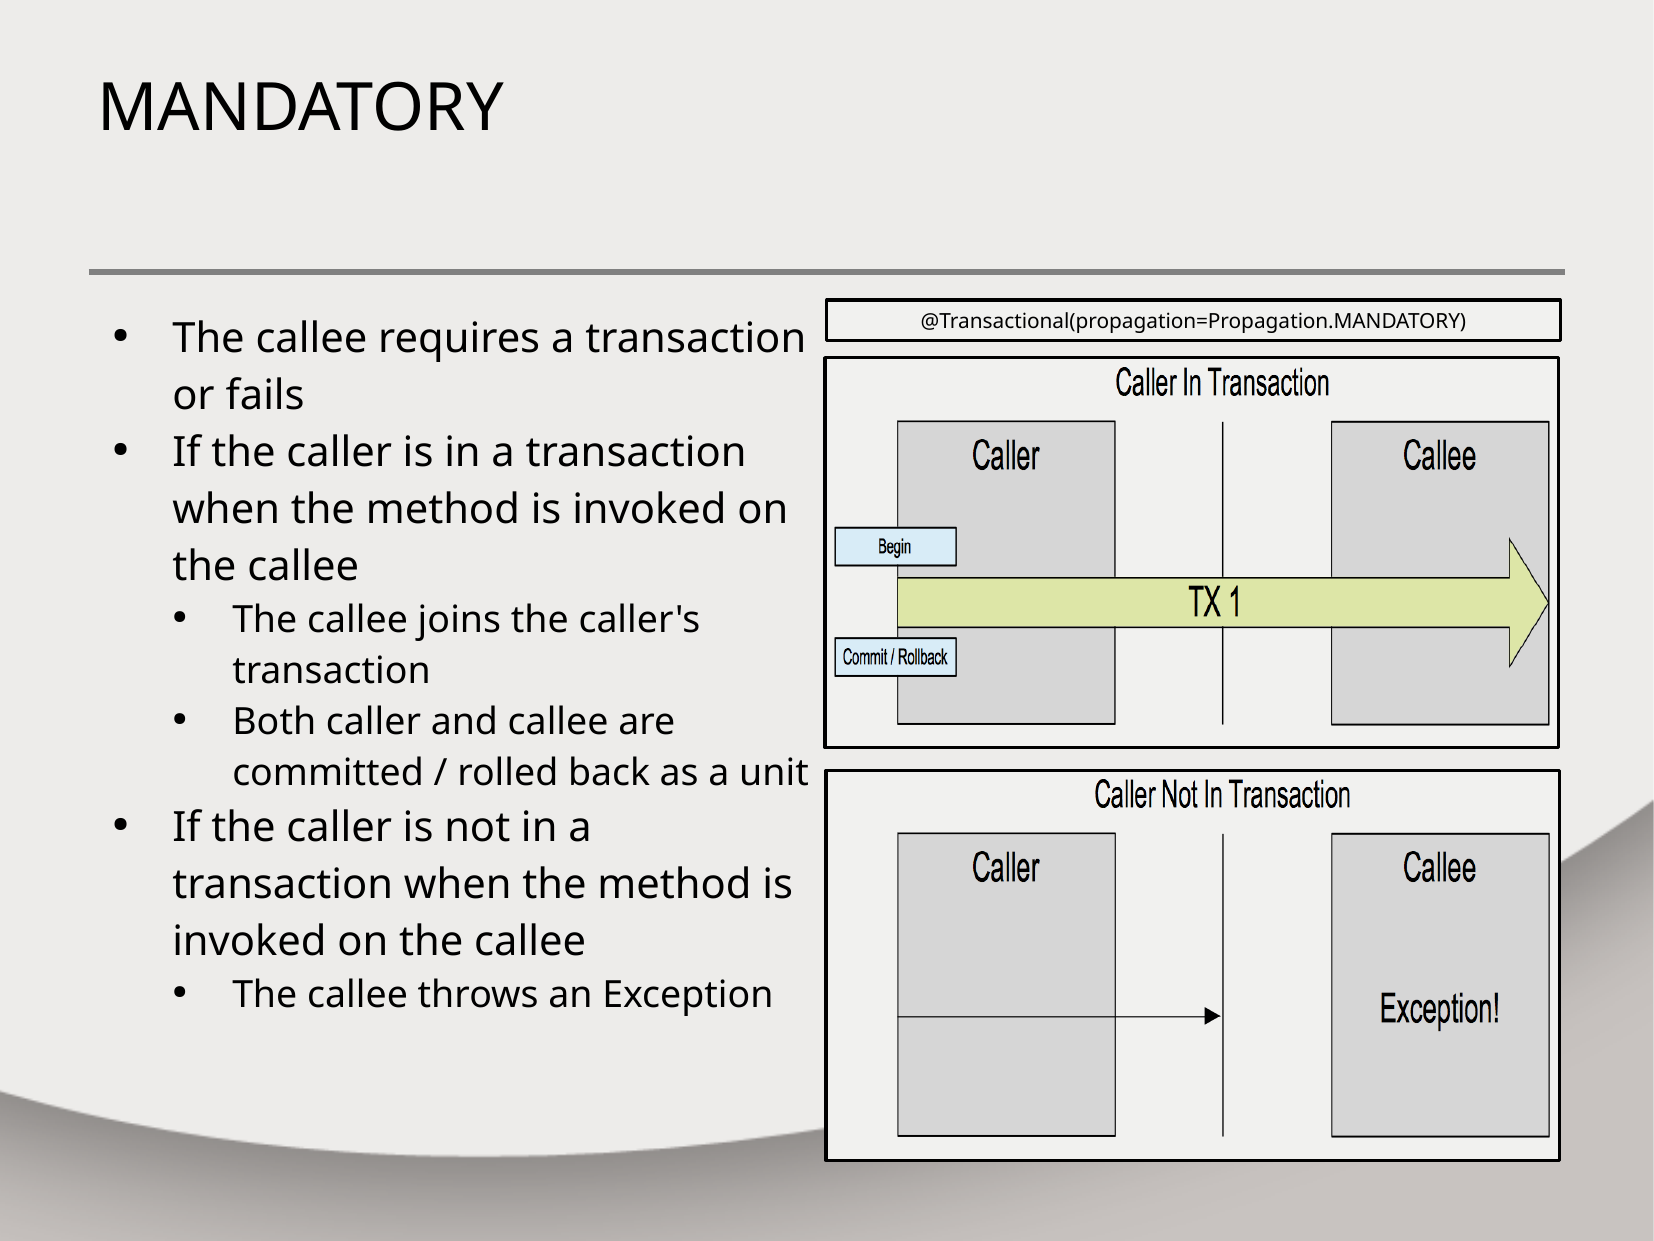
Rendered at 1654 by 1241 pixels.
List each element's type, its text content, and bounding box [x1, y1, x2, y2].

title MANDATORY [97, 75, 1561, 226]
text_box @Transactional(propagation=Propagation.MANDATORY) [827, 300, 1561, 341]
text_box The callee requires a transaction or fails If the caller is in a transaction when the method is invoked on the callee The callee joins the caller's transaction Both caller and callee are committed / rolled back as a unit If the caller is not in a transaction when the method is invoked on the callee The callee throws an Exception [97, 300, 827, 1163]
picture [0, 0, 1654, 1241]
